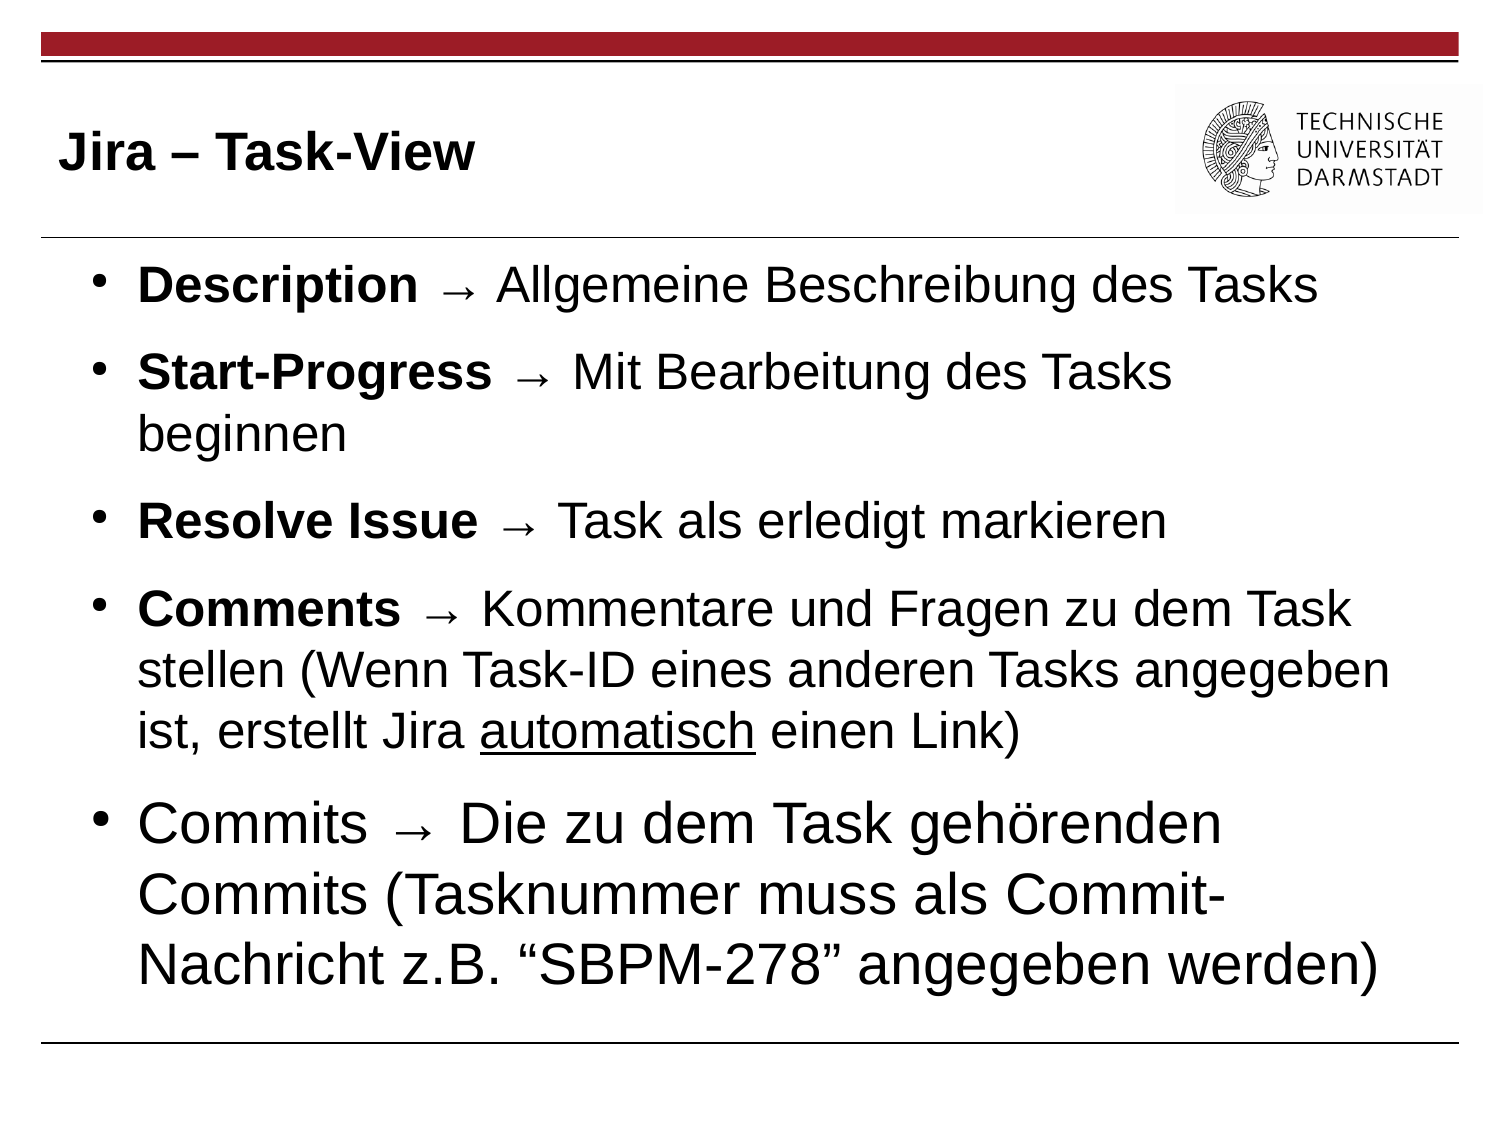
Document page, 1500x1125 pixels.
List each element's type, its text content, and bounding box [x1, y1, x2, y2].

picture [1175, 84, 1483, 214]
list Description → Allgemeine Beschreibung des Tasks Start-Progress → Mit Bearbeitung des Tasks beginnen Resolve Issue → Task als erledigt markieren Comments → Kommentare und Fragen zu dem Task stellen (Wenn Task-ID eines anderen Tasks angegeben ist, erstellt Jira automatisch einen Link) Commits → Die zu dem Task gehörenden Commits (Tasknummer muss als Commit-Nachricht z.B. “SBPM-278” angegeben werden) [75, 251, 1395, 1039]
text_box Jira – Task-View [58, 80, 1149, 218]
